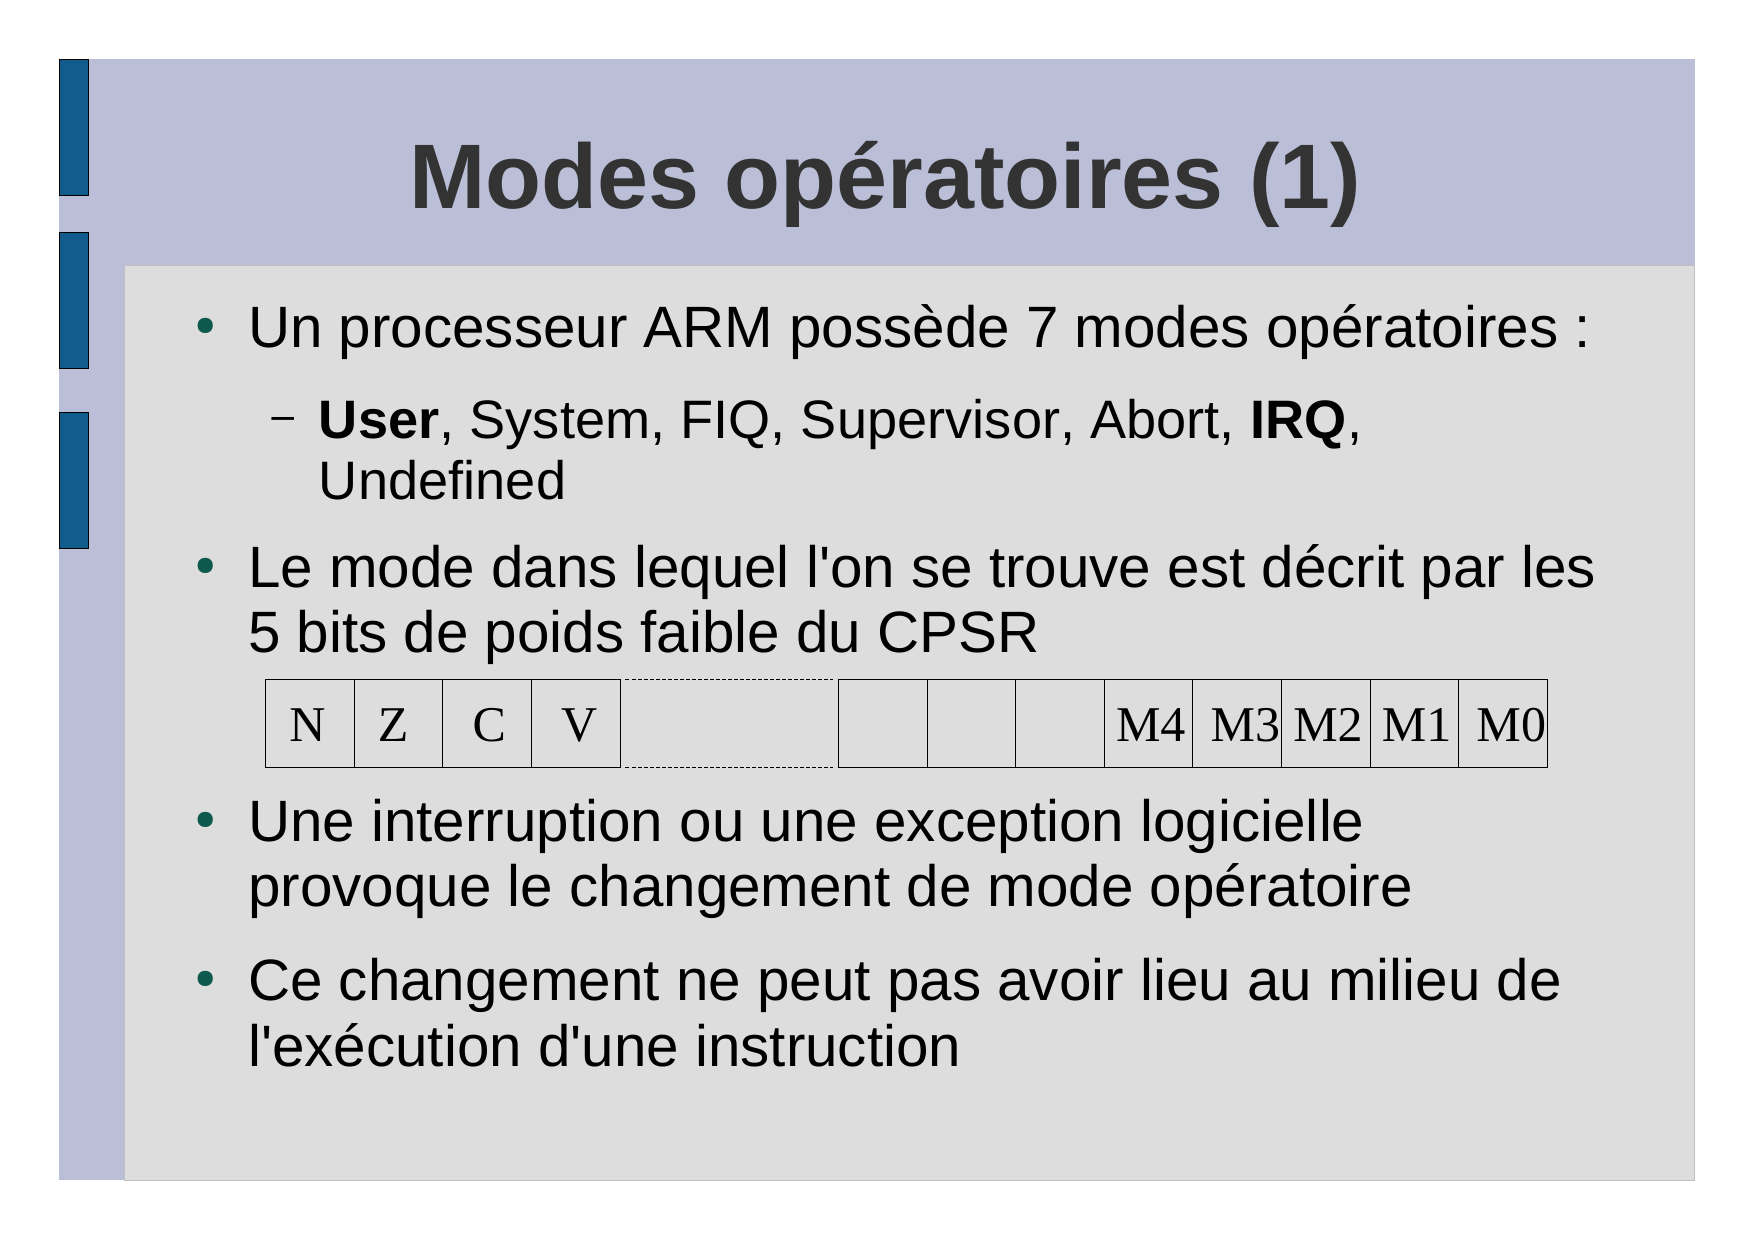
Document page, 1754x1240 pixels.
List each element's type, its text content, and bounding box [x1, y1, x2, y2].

text_box C [472, 696, 532, 754]
text_box M3 [1210, 696, 1300, 754]
list Un processeur ARM possède 7 modes opératoires : User, System, FIQ, Supervisor, Abort, IRQ, Undefined Le mode dans lequel l'on se trouve est décrit par les 5 bits de poids faible du CPSR Une interruption ou une exception logicielle provoque le changement de mode opératoire Ce changement ne peut pas avoir lieu au milieu de l'exécution d'une instruction [177, 295, 1622, 1093]
text_box M2 [1300, 696, 1382, 754]
text_box Z [377, 696, 438, 754]
title Modes opératoires (1) [118, 88, 1654, 266]
text_box M0 [1476, 696, 1565, 754]
text_box N [289, 696, 349, 754]
text_box M4 [1116, 696, 1205, 754]
text_box M1 [1382, 696, 1471, 754]
text_box V [561, 696, 621, 754]
